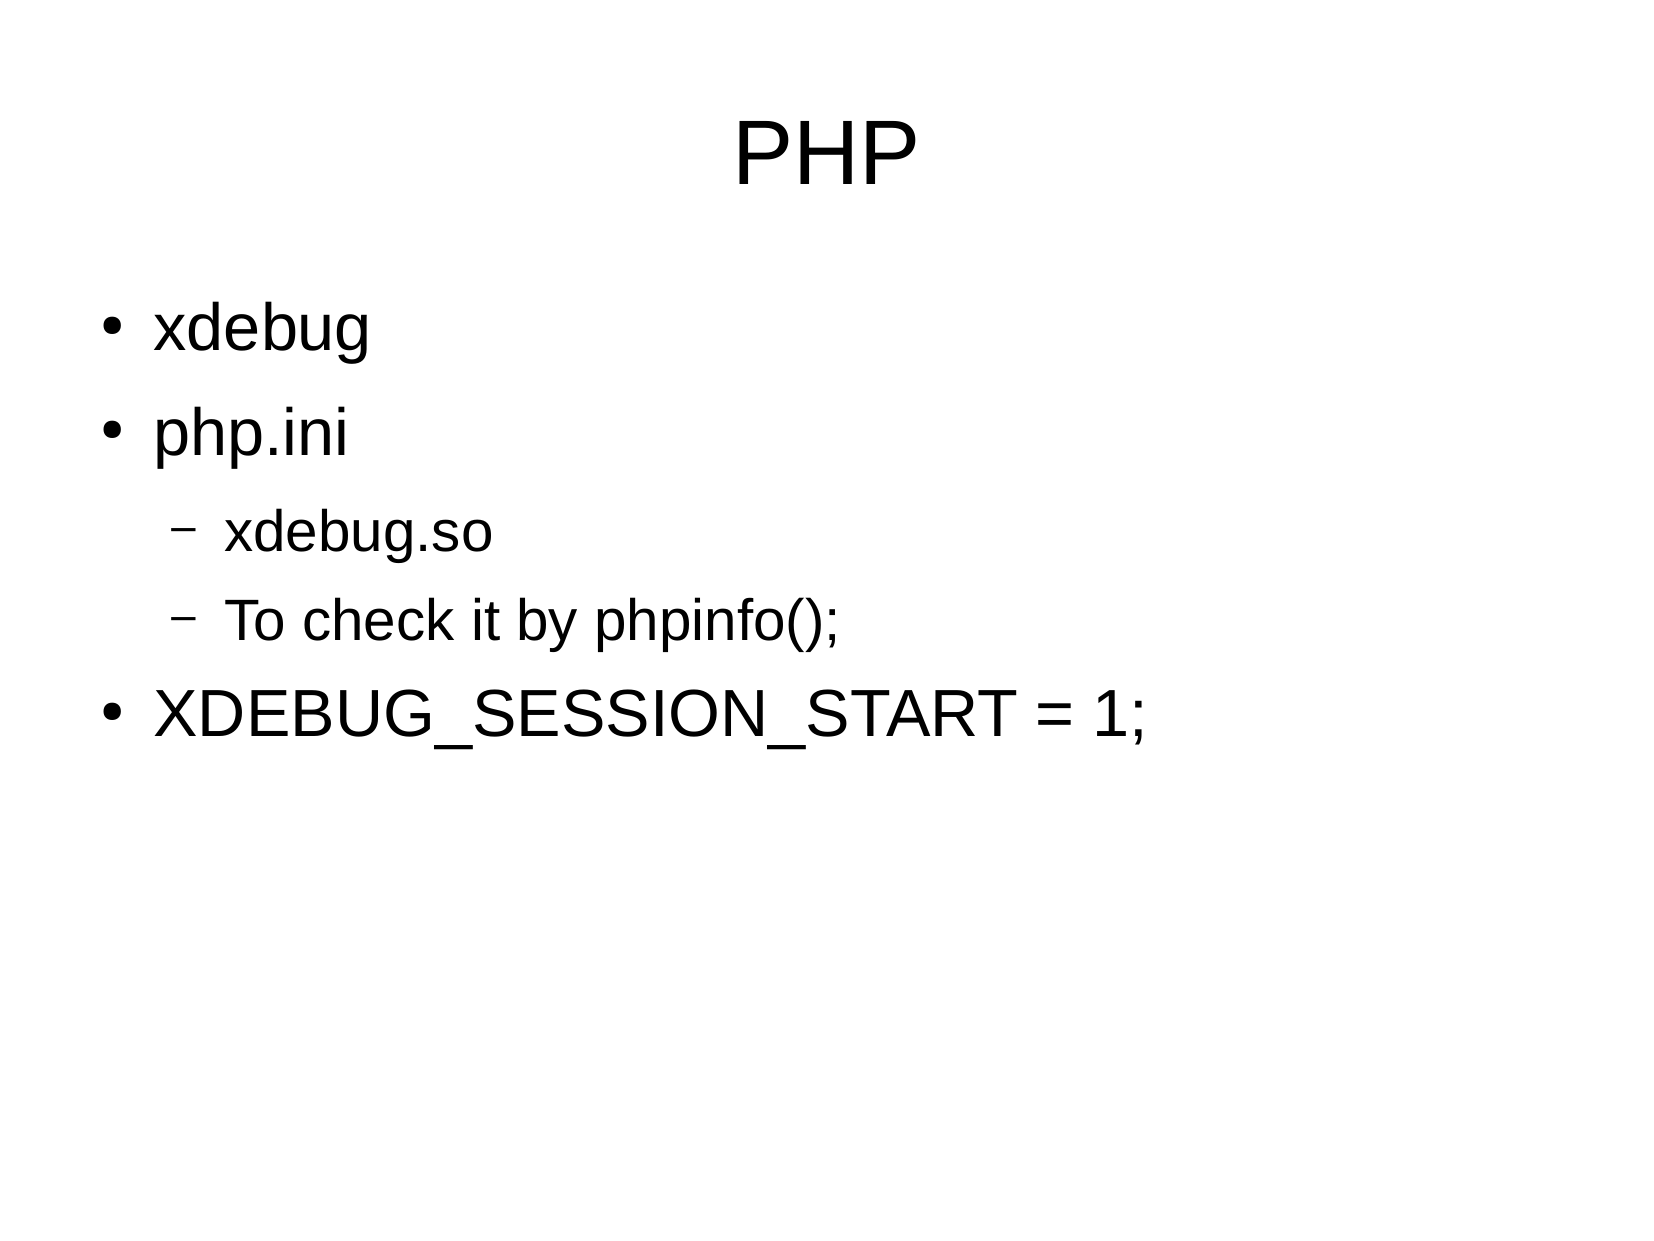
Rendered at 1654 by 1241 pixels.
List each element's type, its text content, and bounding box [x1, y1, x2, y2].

list xdebug php.ini xdebug.so To check it by phpinfo(); XDEBUG_SESSION_START = 1; [82, 290, 1571, 1010]
title PHP [82, 49, 1571, 257]
